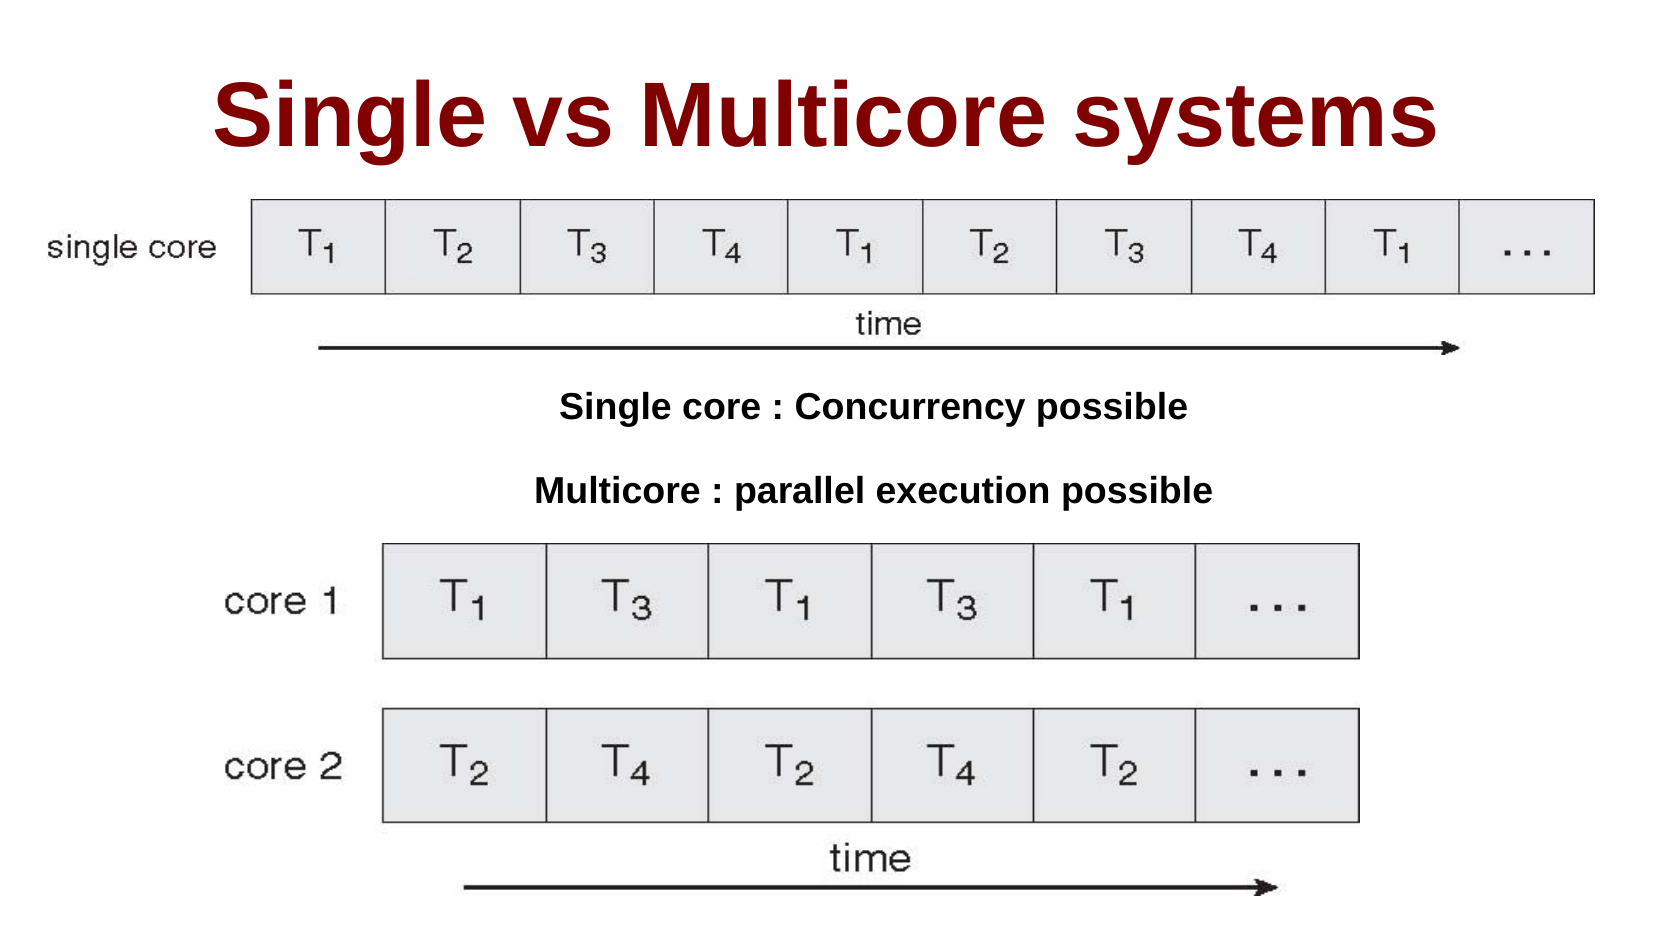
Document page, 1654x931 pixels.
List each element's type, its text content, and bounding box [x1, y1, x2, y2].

text_box Single core : Concurrency possible Multicore : parallel execution possible [401, 377, 1347, 519]
picture [224, 543, 1360, 896]
picture [47, 199, 1595, 355]
title Single vs Multicore systems [82, 37, 1571, 193]
